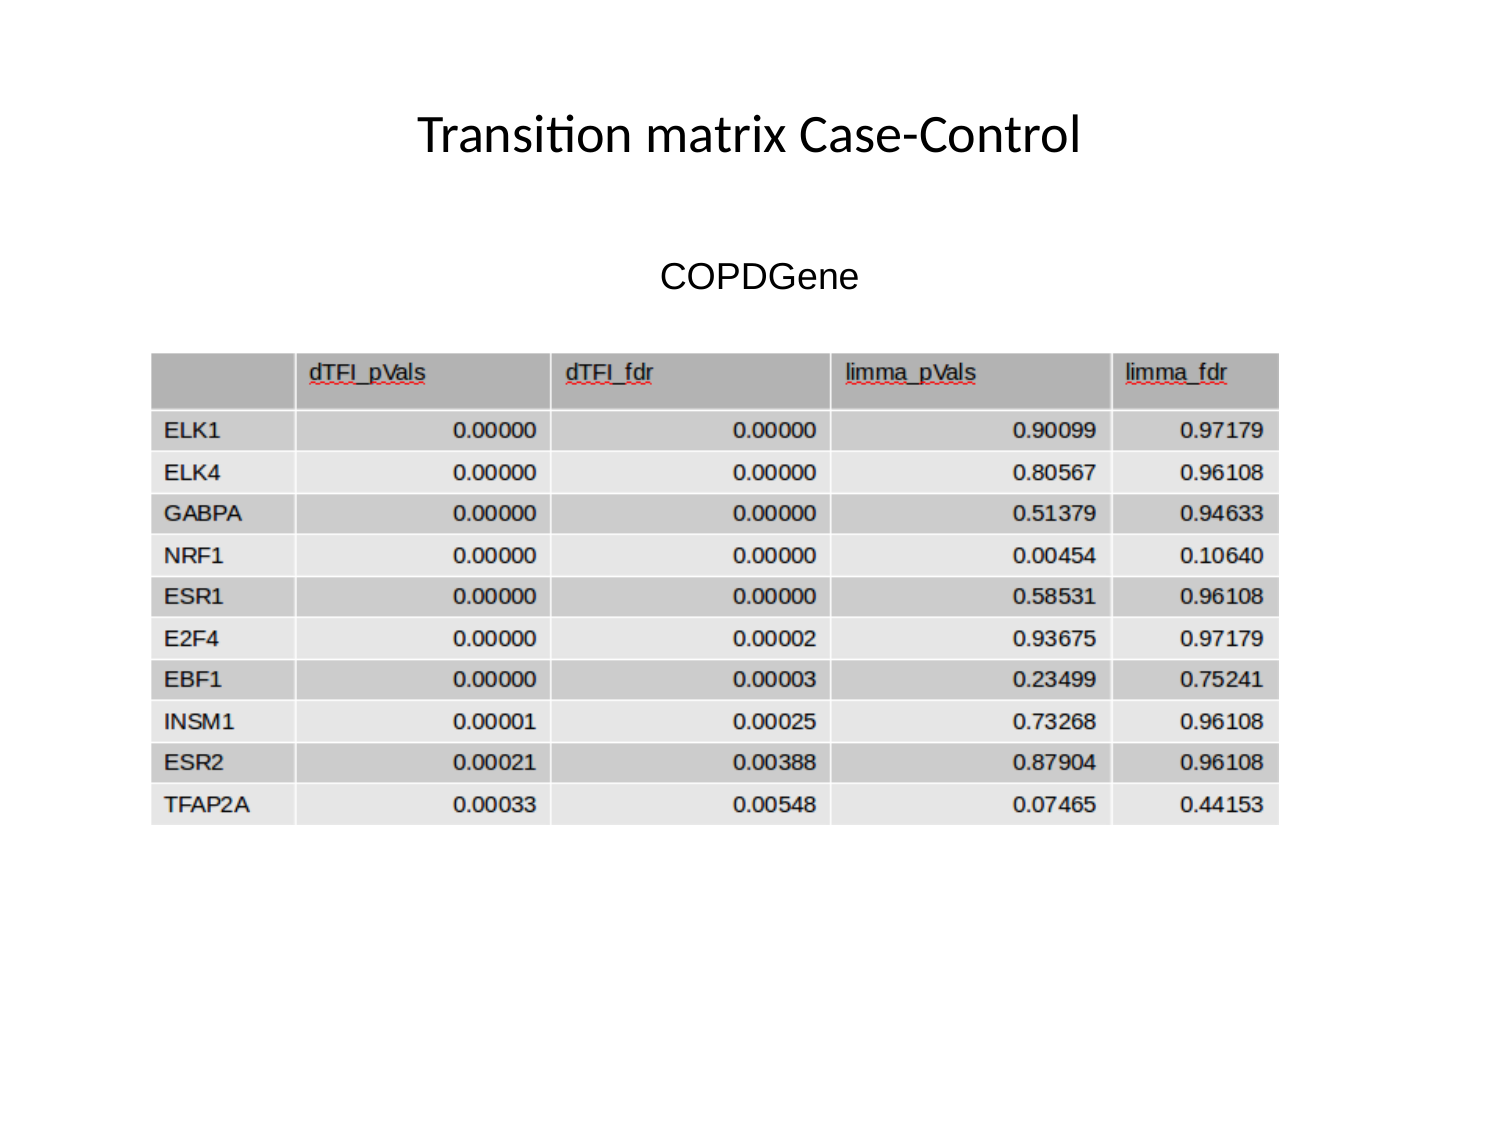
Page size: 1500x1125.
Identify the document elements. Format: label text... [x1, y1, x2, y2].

picture [150, 352, 1279, 825]
title Transition matrix Case-Control [75, 45, 1425, 233]
text_box COPDGene [645, 248, 875, 306]
